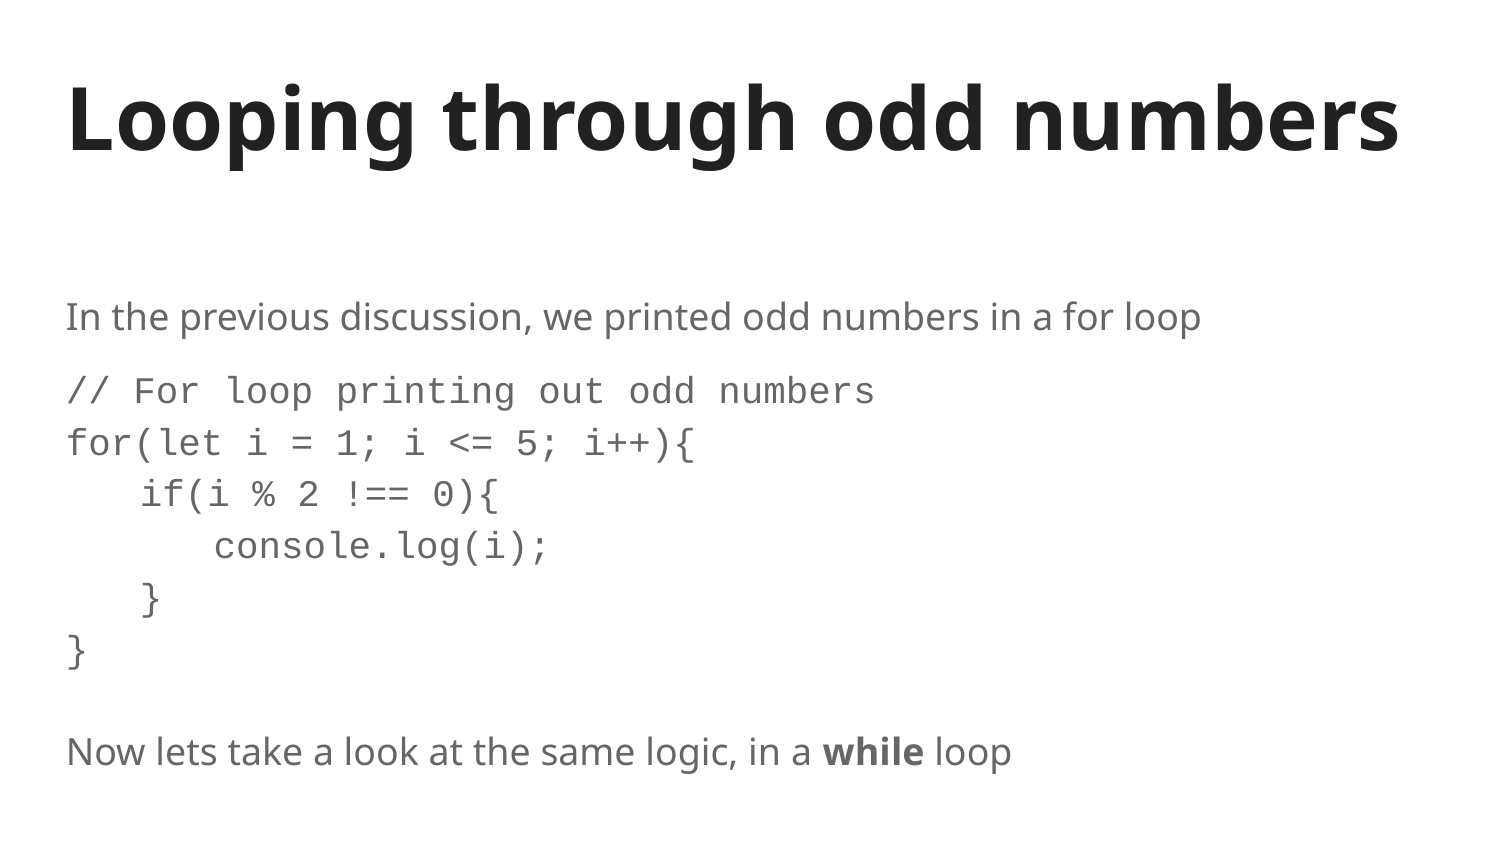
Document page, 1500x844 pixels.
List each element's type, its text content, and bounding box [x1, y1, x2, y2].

text_box Looping through odd numbers [51, 47, 1449, 180]
text_box In the previous discussion, we printed odd numbers in a for loop // For loop printing out odd numbers for(let i = 1; i <= 5; i++){ if(i % 2 !== 0){ console.log(i); } } Now lets take a look at the same logic, in a while loop [51, 271, 1449, 820]
